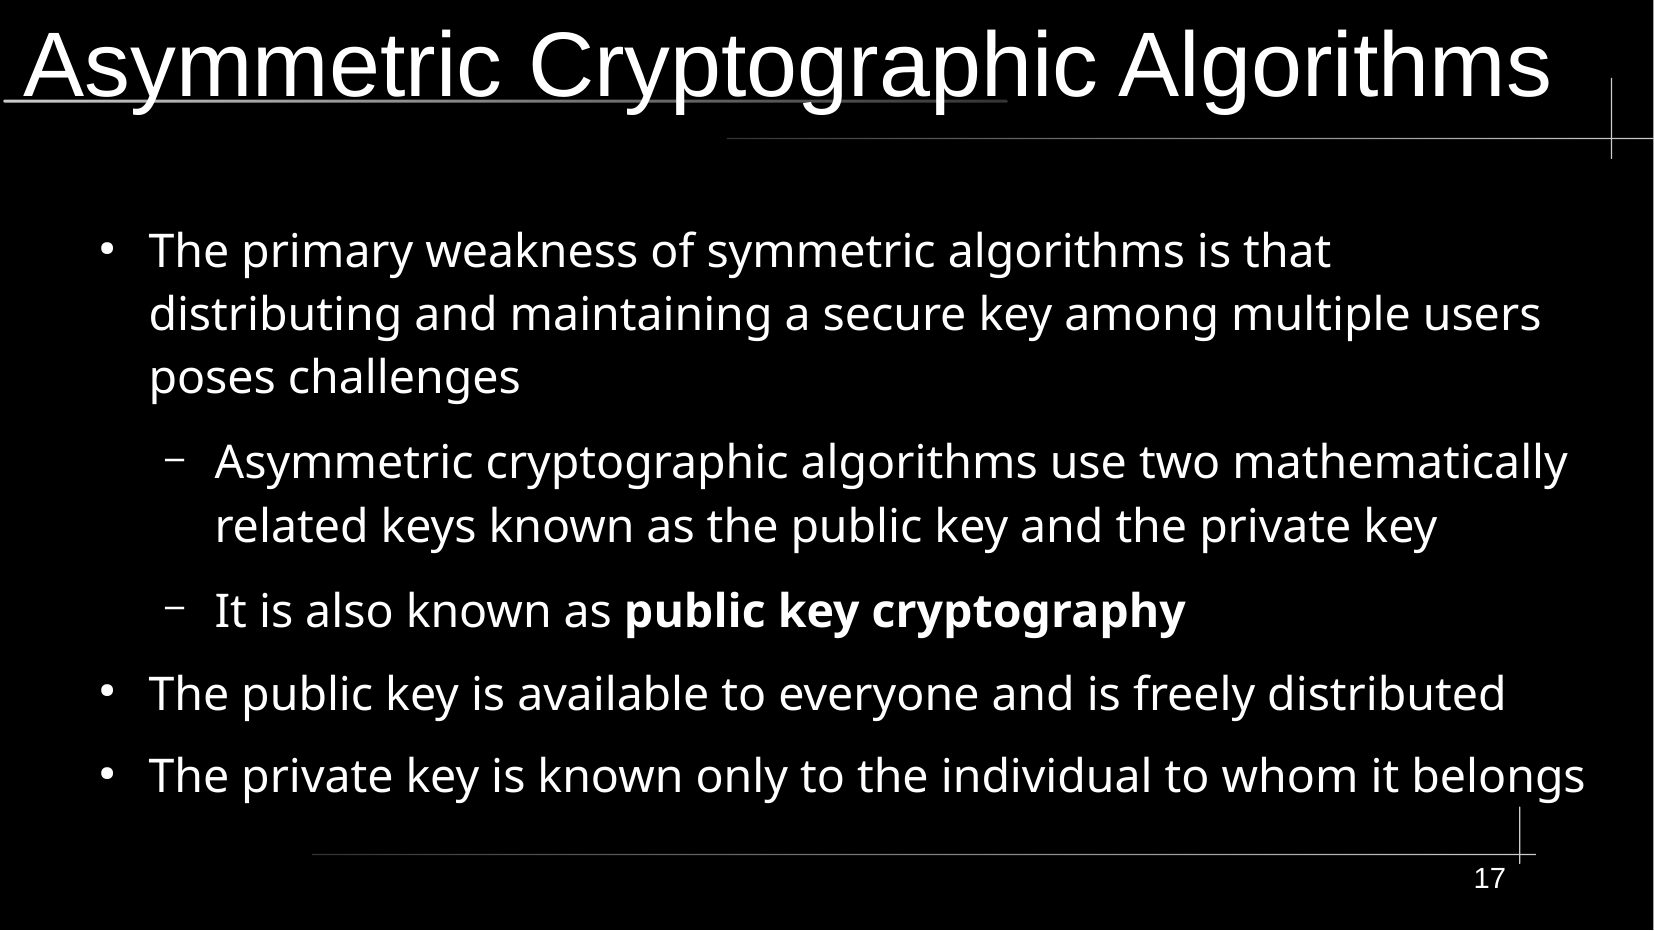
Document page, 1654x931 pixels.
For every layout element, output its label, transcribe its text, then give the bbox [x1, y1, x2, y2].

title Asymmetric Cryptographic Algorithms [23, 11, 1589, 119]
list The primary weakness of symmetric algorithms is that distributing and maintaining a secure key among multiple users poses challenges Asymmetric cryptographic algorithms use two mathematically related keys known as the public key and the private key It is also known as public key cryptography The public key is available to everyone and is freely distributed The private key is known only to the individual to whom it belongs [82, 217, 1592, 811]
